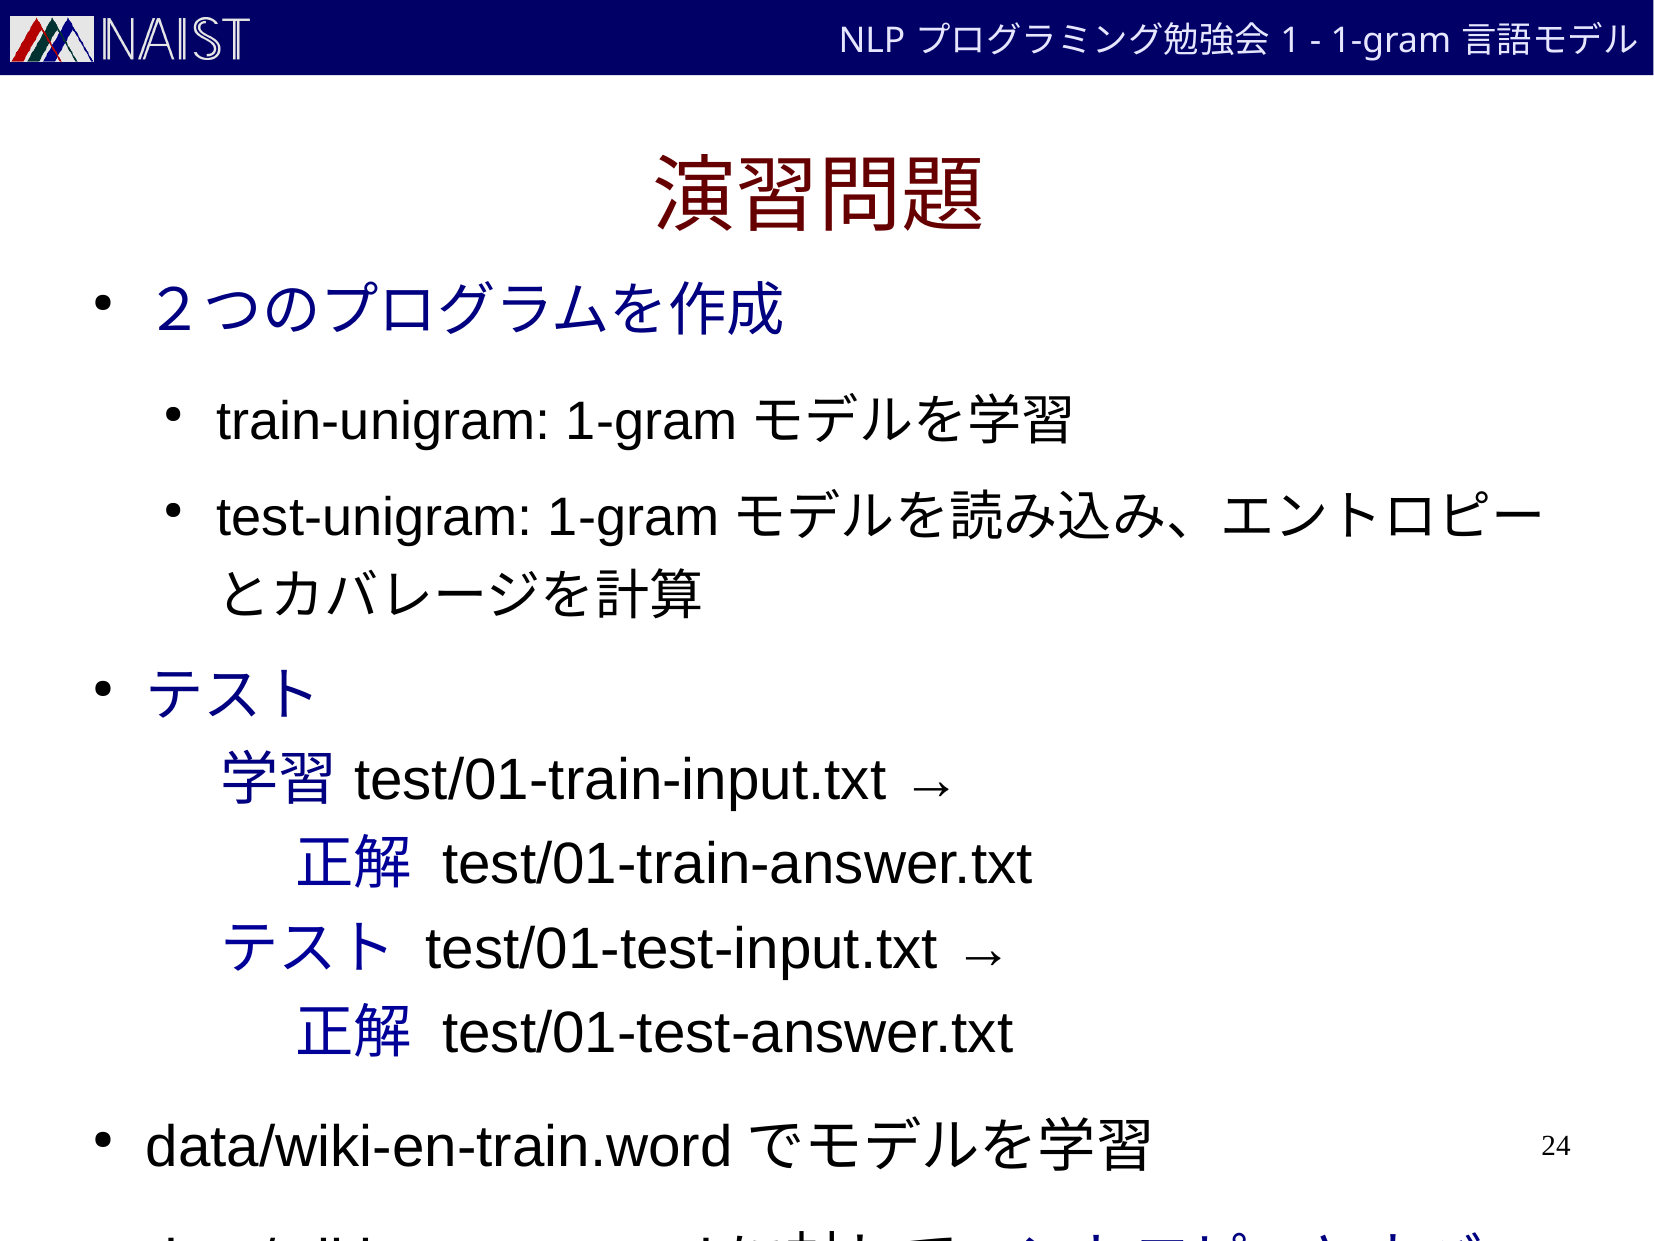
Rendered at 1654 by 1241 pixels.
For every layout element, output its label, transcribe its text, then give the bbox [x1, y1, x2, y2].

list ２つのプログラムを作成 train-unigram: 1-gramモデルを学習 test-unigram: 1-gramモデルを読み込み、エントロピーとカバレージを計算 テスト 学習test/01-train-input.txt → 正解 test/01-train-answer.txt テスト test/01-test-input.txt → 正解 test/01-test-answer.txt data/wiki-en-train.wordでモデルを学習 data/wiki-en-test.wordに対してエントロピーとカバレージを計算 [75, 262, 1564, 1154]
title 演習問題 [75, 92, 1564, 262]
picture [10, 16, 94, 62]
picture [102, 17, 251, 60]
